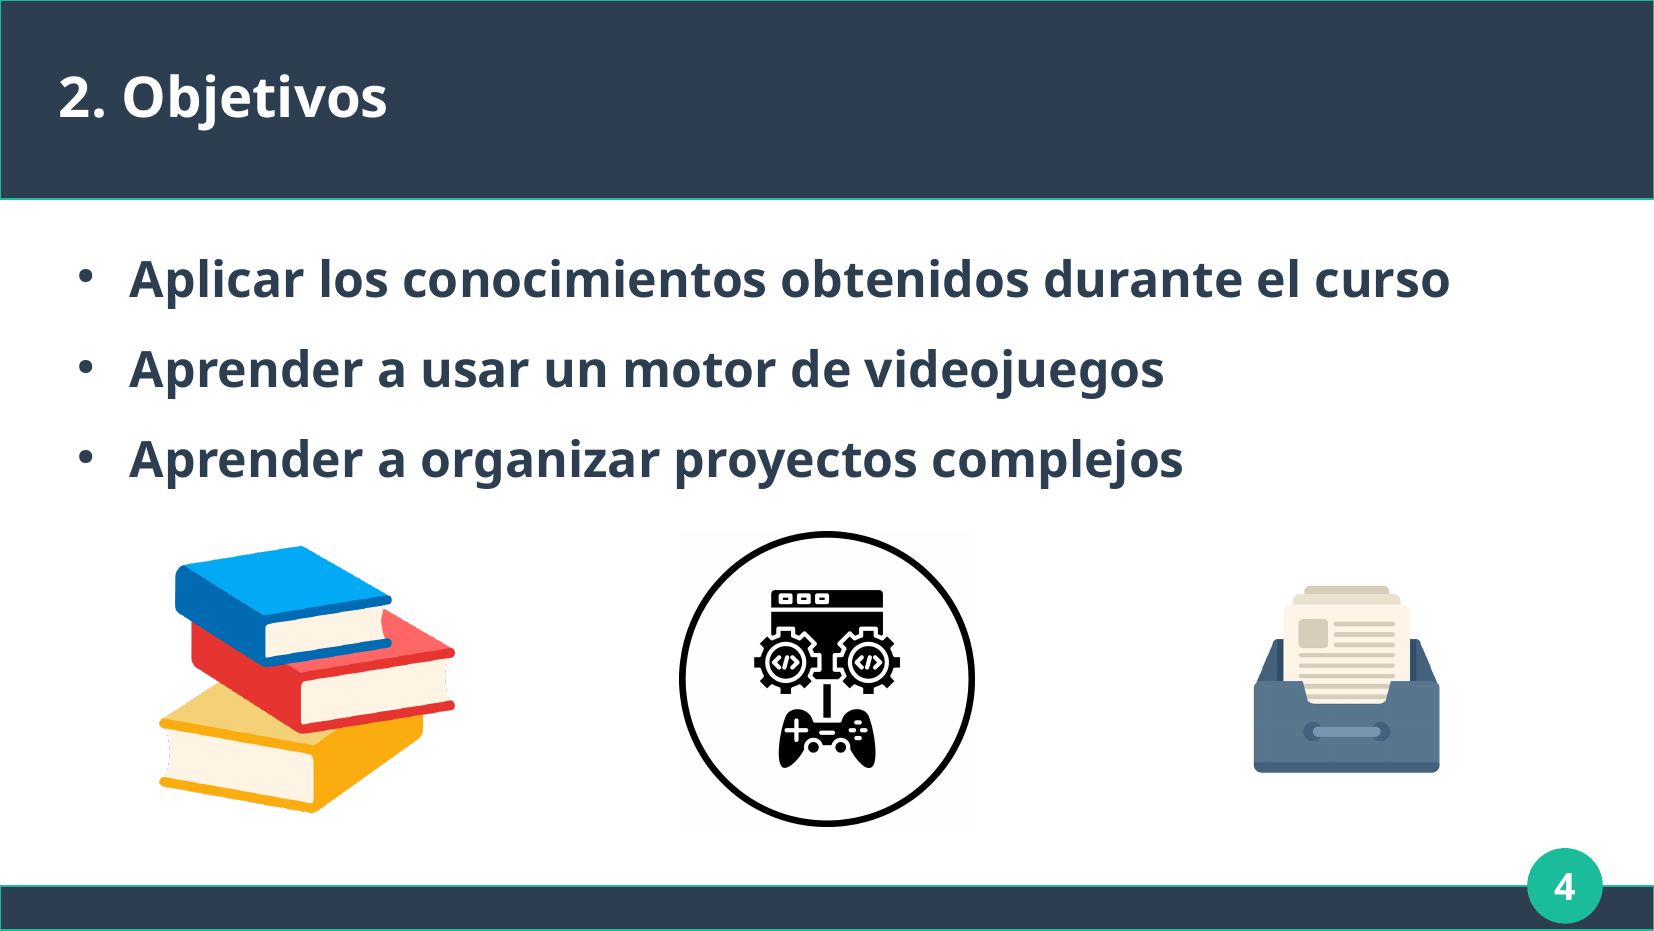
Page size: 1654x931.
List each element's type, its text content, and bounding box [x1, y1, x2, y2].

title 2. Objetivos [59, 37, 1595, 155]
picture [159, 531, 455, 827]
picture [1198, 531, 1495, 827]
picture [679, 531, 975, 827]
list Aplicar los conocimientos obtenidos durante el curso Aprender a usar un motor de videojuegos Aprender a organizar proyectos complejos [59, 243, 1595, 864]
